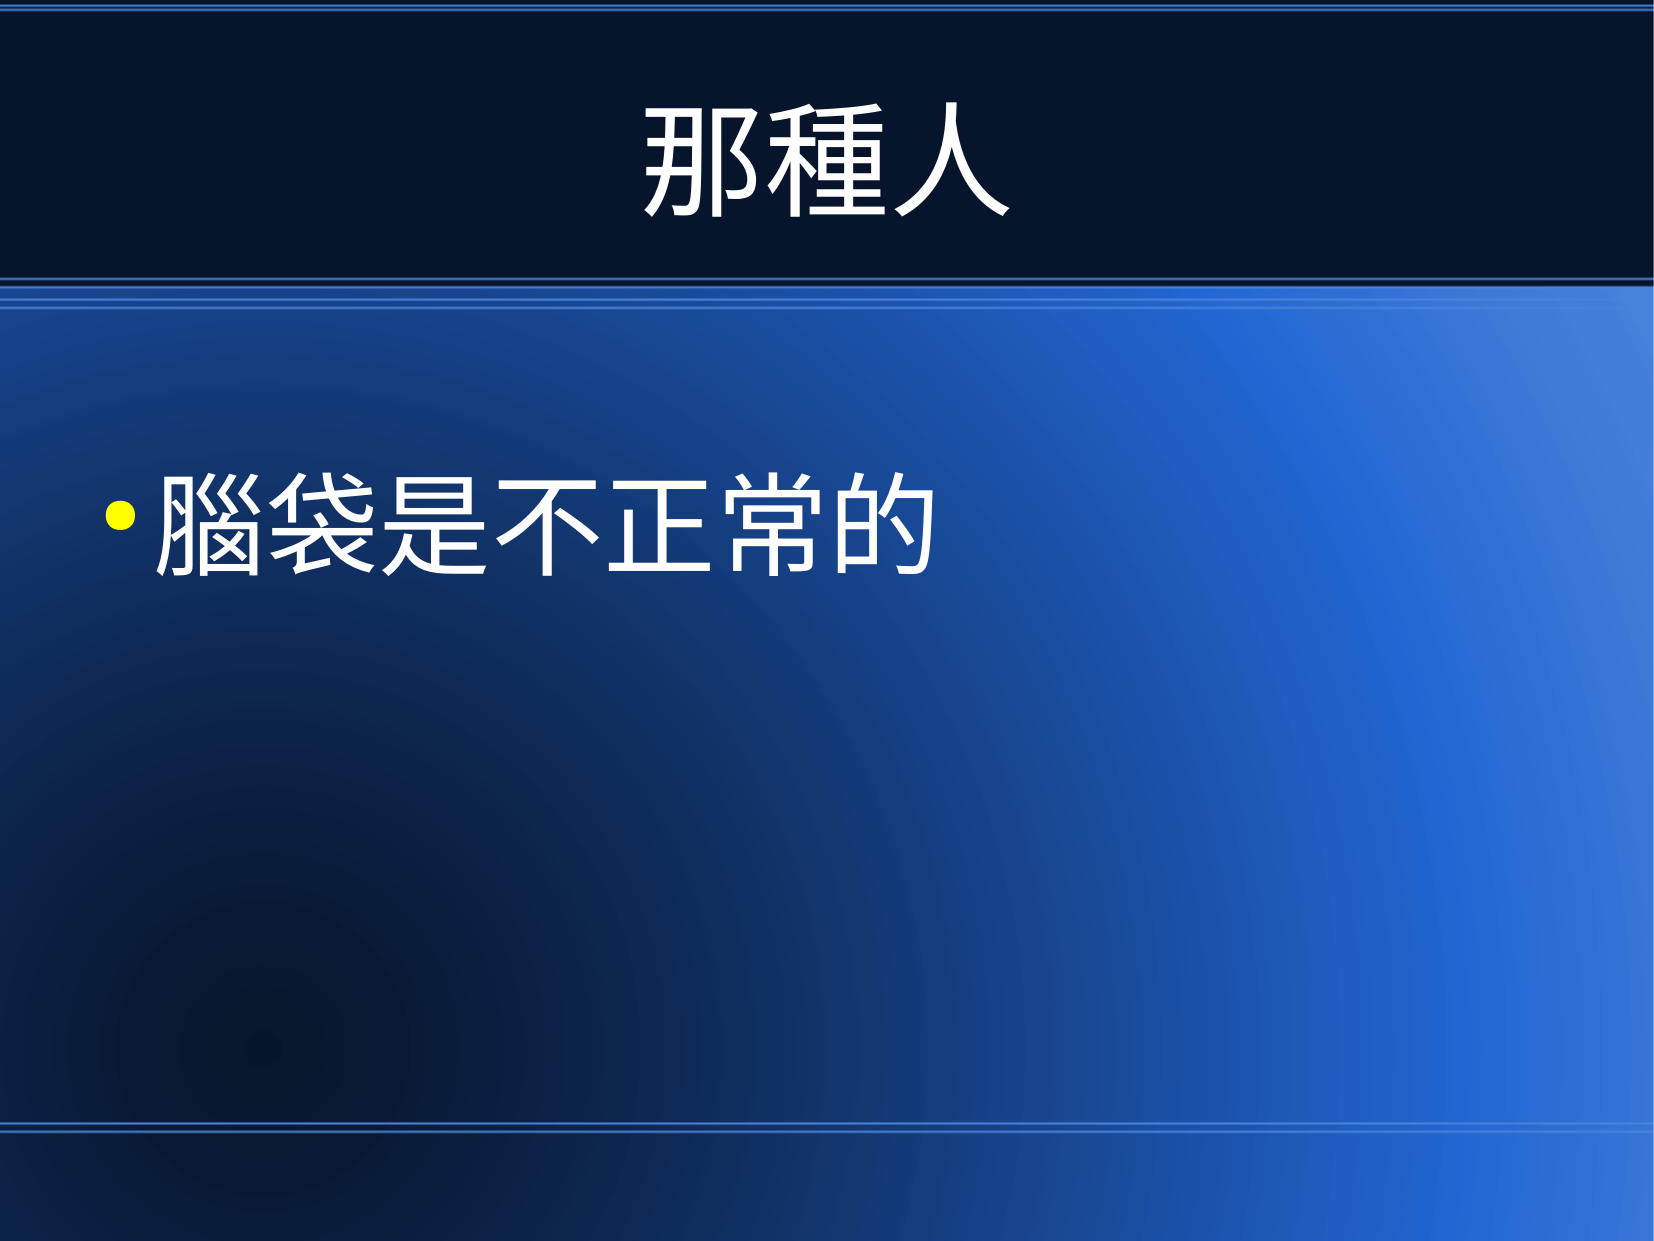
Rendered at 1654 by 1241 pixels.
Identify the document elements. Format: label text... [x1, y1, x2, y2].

list 腦袋是不正常的 [82, 355, 1571, 1241]
title 那種人 [82, 49, 1571, 257]
picture [0, 0, 1654, 1241]
